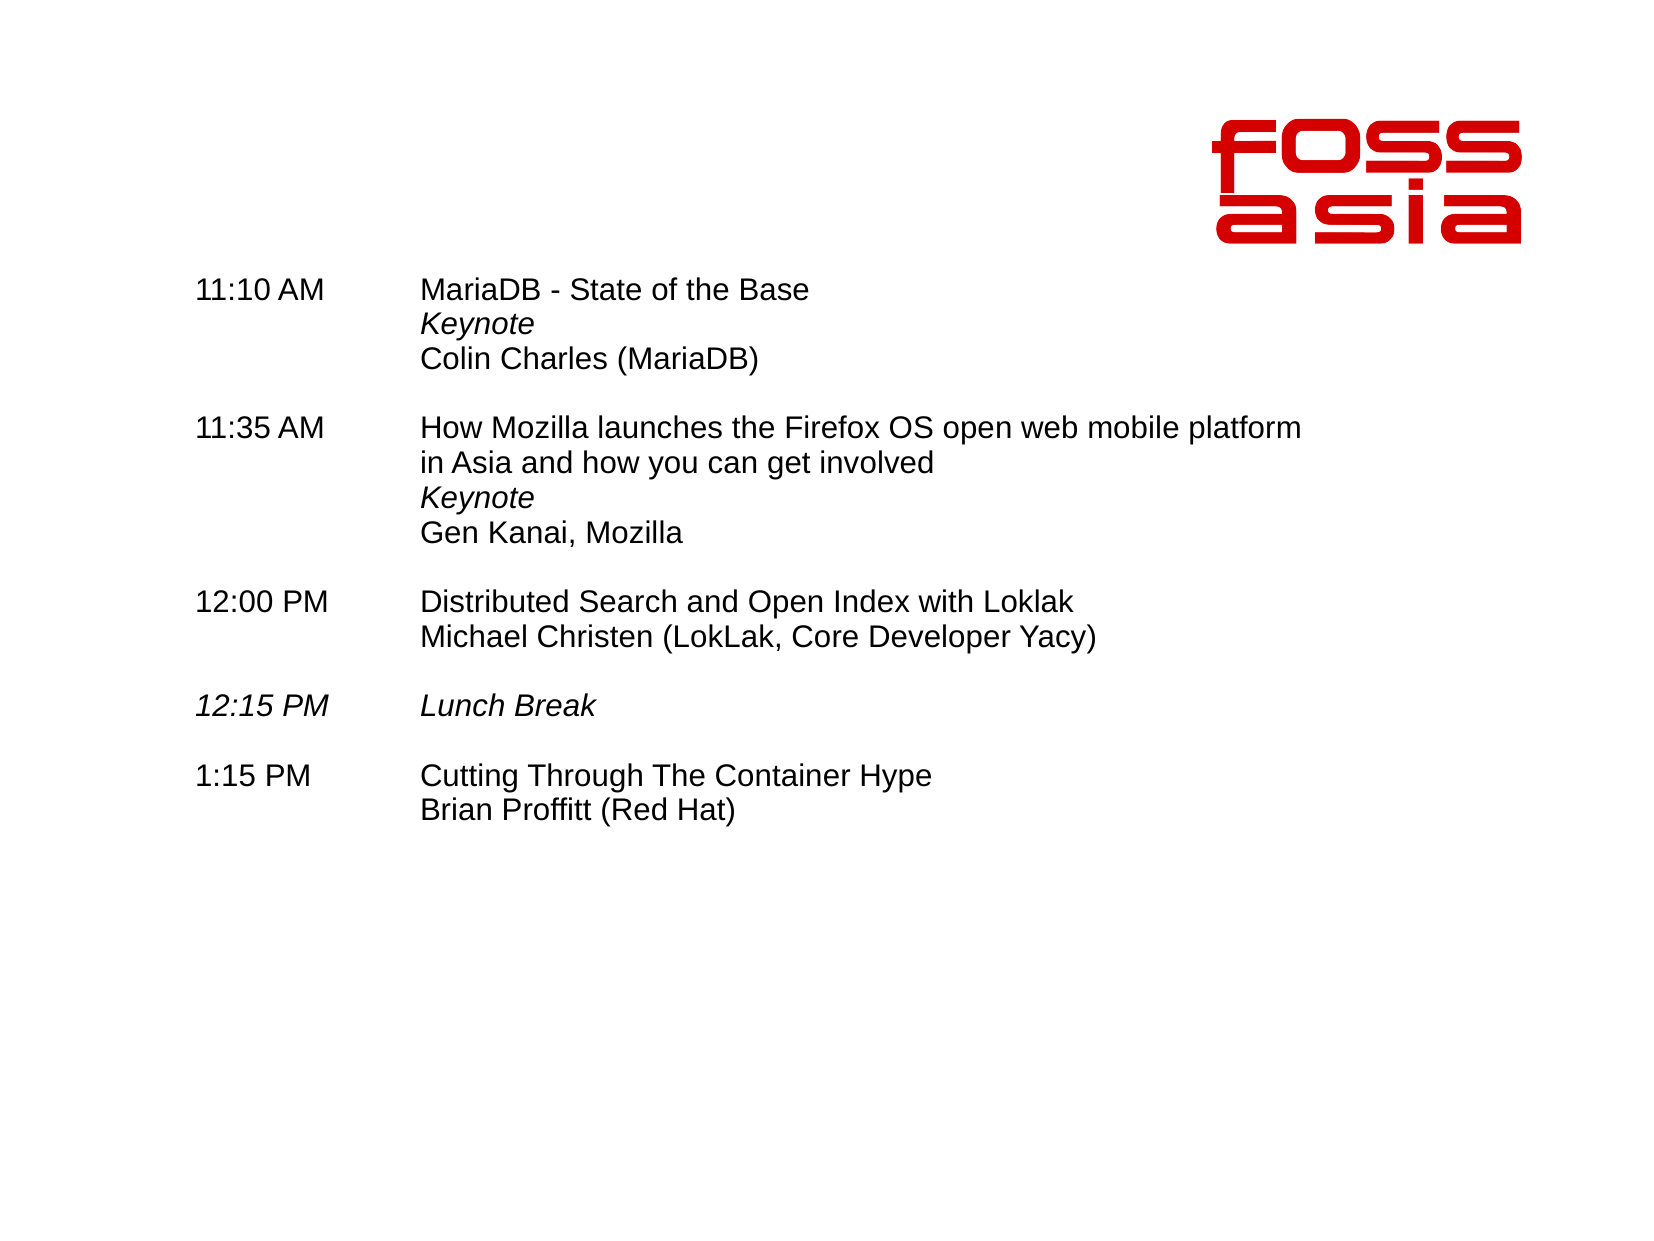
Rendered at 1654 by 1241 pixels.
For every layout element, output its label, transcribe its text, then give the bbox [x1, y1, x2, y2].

title 11:10 AM MariaDB - State of the Base Keynote Colin Charles (MariaDB) 11:35 AM How Mozilla launches the Firefox OS open web mobile platform in Asia and how you can get involved Keynote Gen Kanai, Mozilla 12:00 PM Distributed Search and Open Index with Loklak Michael Christen (LokLak, Core Developer Yacy) 12:15 PM Lunch Break 1:15 PM Cutting Through The Container Hype Brian Proffitt (Red Hat) [195, 271, 1456, 1127]
picture [1209, 113, 1526, 249]
